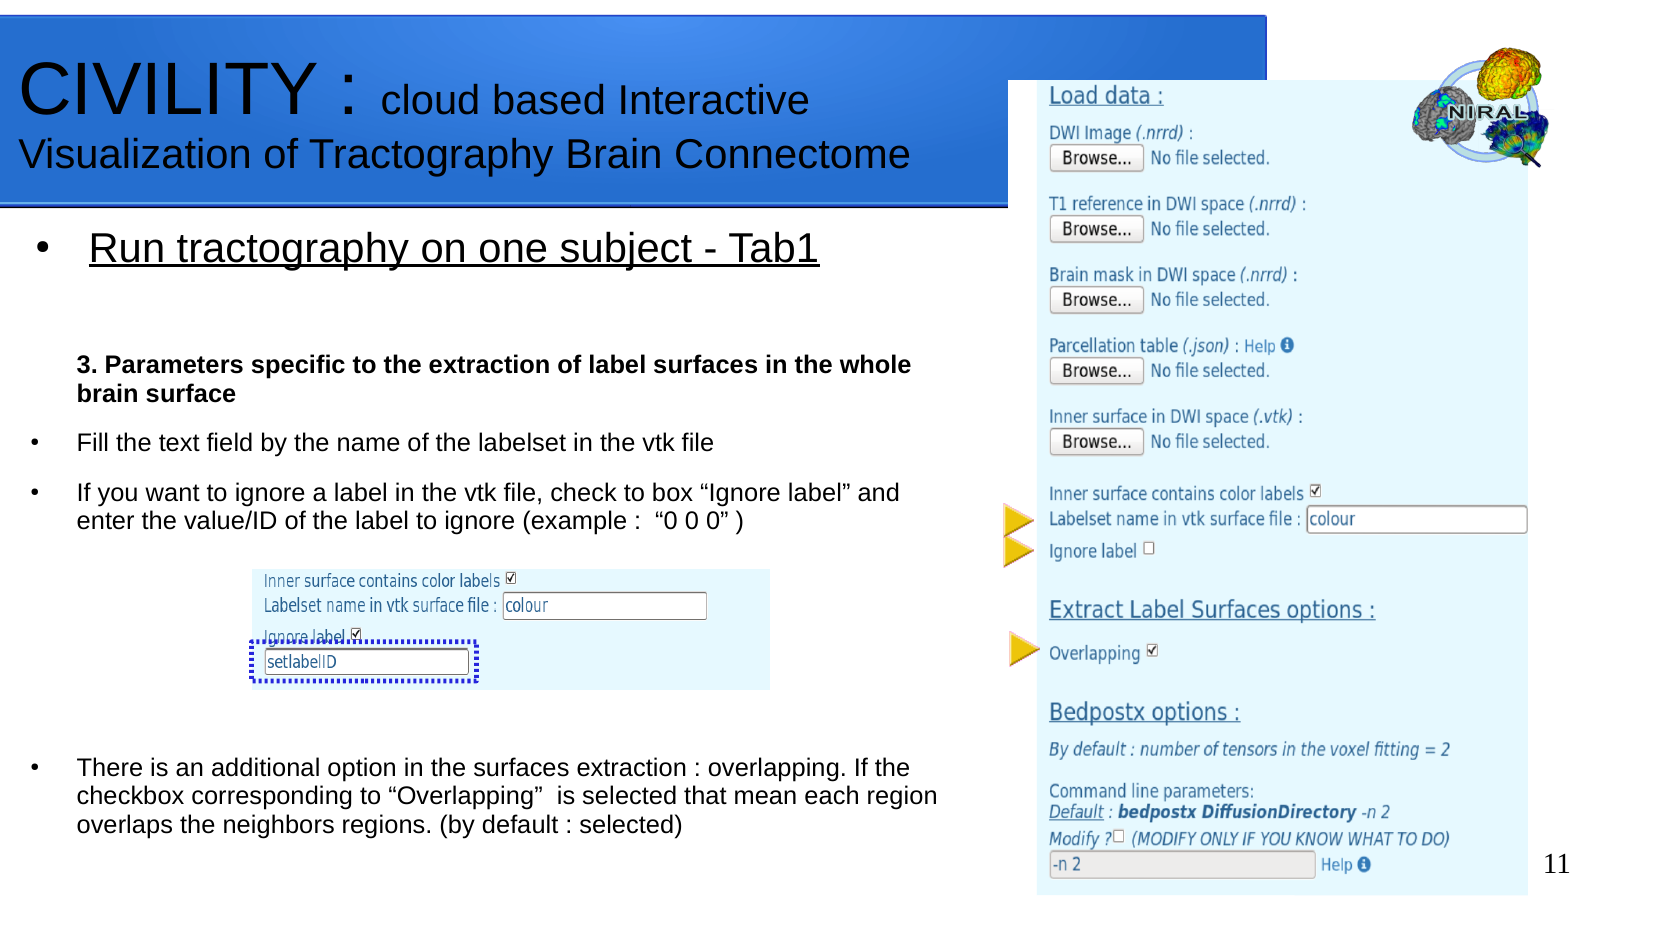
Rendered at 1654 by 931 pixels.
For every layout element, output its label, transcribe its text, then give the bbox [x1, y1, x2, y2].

list Run tractography on one subject - Tab1 [17, 224, 1506, 308]
picture [0, 13, 1576, 896]
text_box 3. Parameters specific to the extraction of label surfaces in the whole brain surface Fill the text field by the name of the labelset in the vtk file If you want to ignore a label in the vtk file, check to box “Ignore label” and enter the value/ID of the label to ignore (example : “0 0 0” ) There is an additional option in the surfaces extraction : overlapping. If the checkbox corresponding to “Overlapping” is selected that mean each region overlaps the neighbors regions. (by default : selected) [15, 351, 961, 841]
title CIVILITY : cloud based Interactive Visualization of Tractography Brain Connectome [18, 35, 961, 189]
